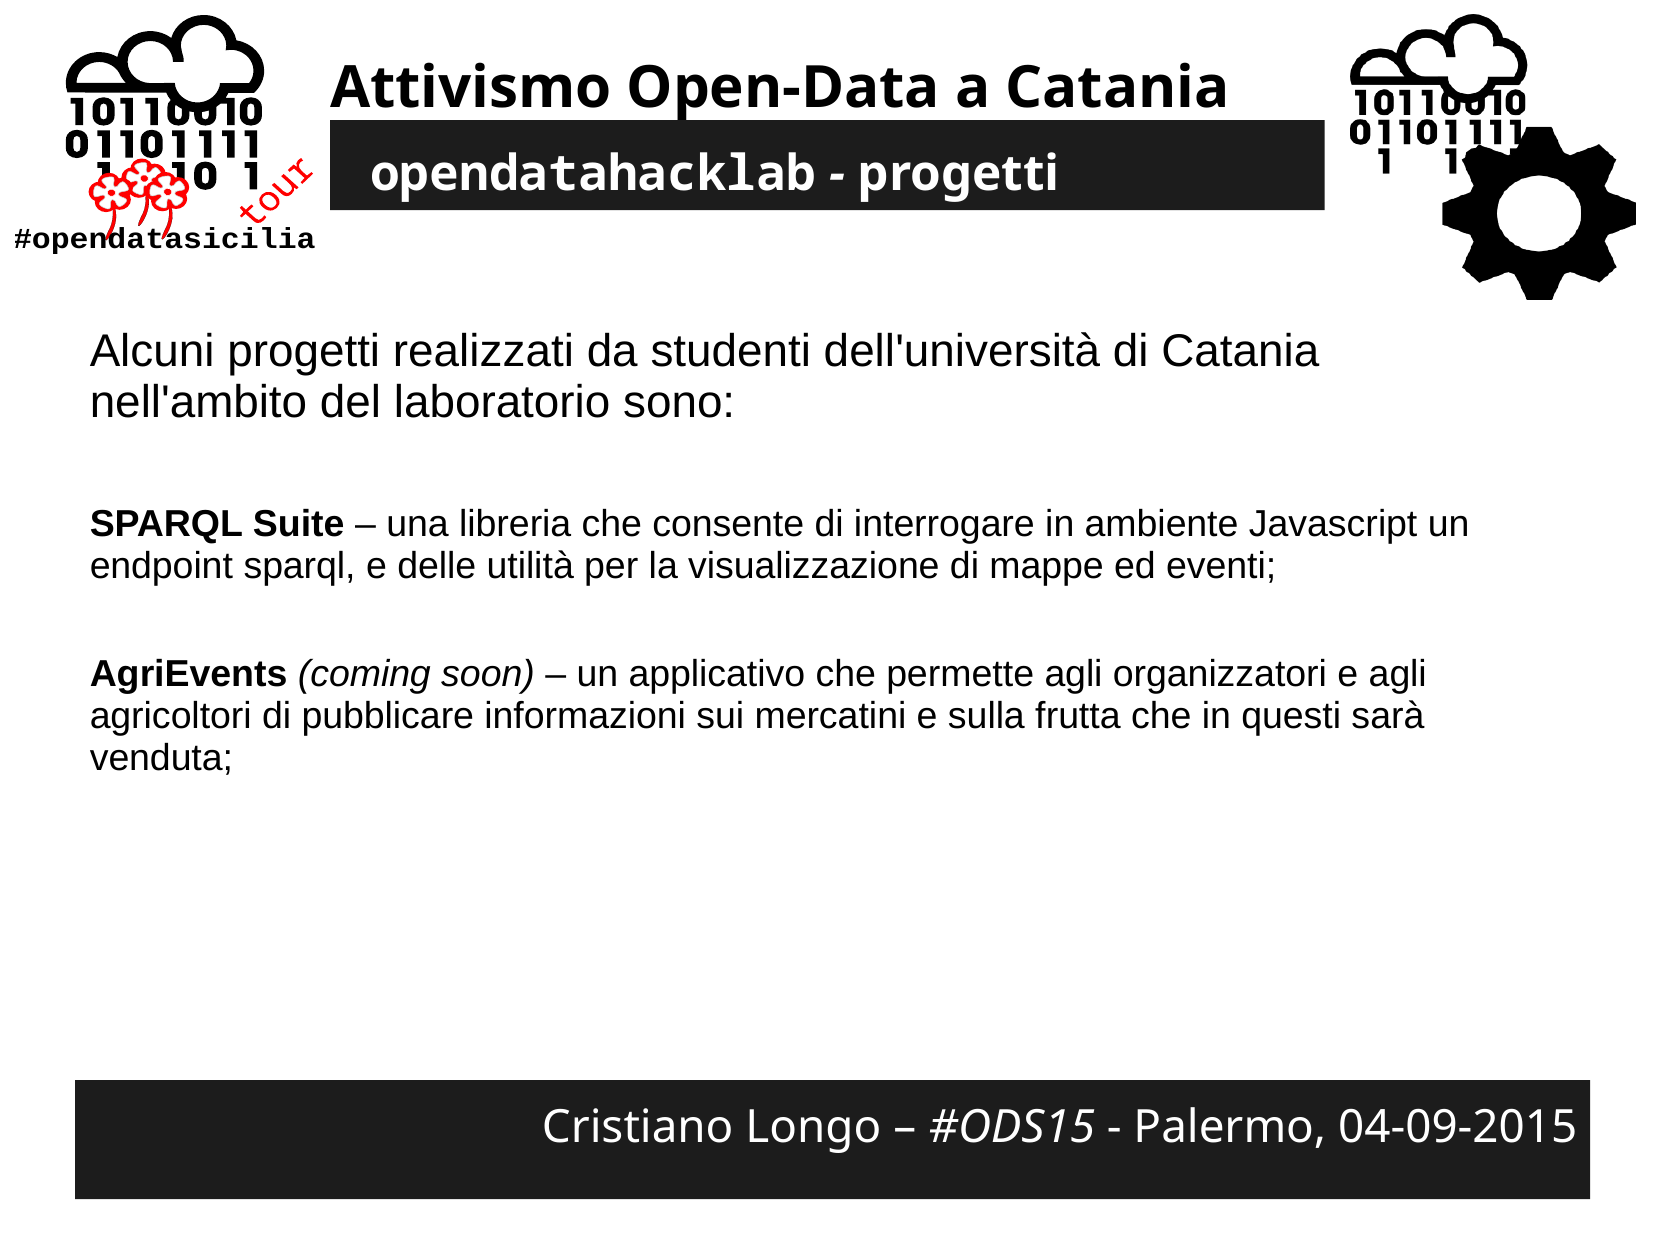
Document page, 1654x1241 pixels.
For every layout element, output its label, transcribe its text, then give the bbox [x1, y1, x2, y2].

picture [15, 15, 316, 256]
list Cristiano Longo – #ODS15 - Palermo, 04-09-2015 [75, 1080, 1591, 1200]
list opendatahacklab - progetti [330, 120, 1325, 211]
text_box AgriEvents (coming soon) – un applicativo che permette agli organizzatori e agli agricoltori di pubblicare informazioni sui mercatini e sulla frutta che in questi sarà venduta; [75, 645, 1561, 786]
picture [1350, 14, 1636, 301]
list Attivismo Open-Data a Catania [330, 45, 1321, 120]
text_box SPARQL Suite – una libreria che consente di interrogare in ambiente Javascript un endpoint sparql, e delle utilità per la visualizzazione di mappe ed eventi; [75, 495, 1561, 594]
text_box Alcuni progetti realizzati da studenti dell'università di Catania nell'ambito del laboratorio sono: [75, 317, 1561, 436]
